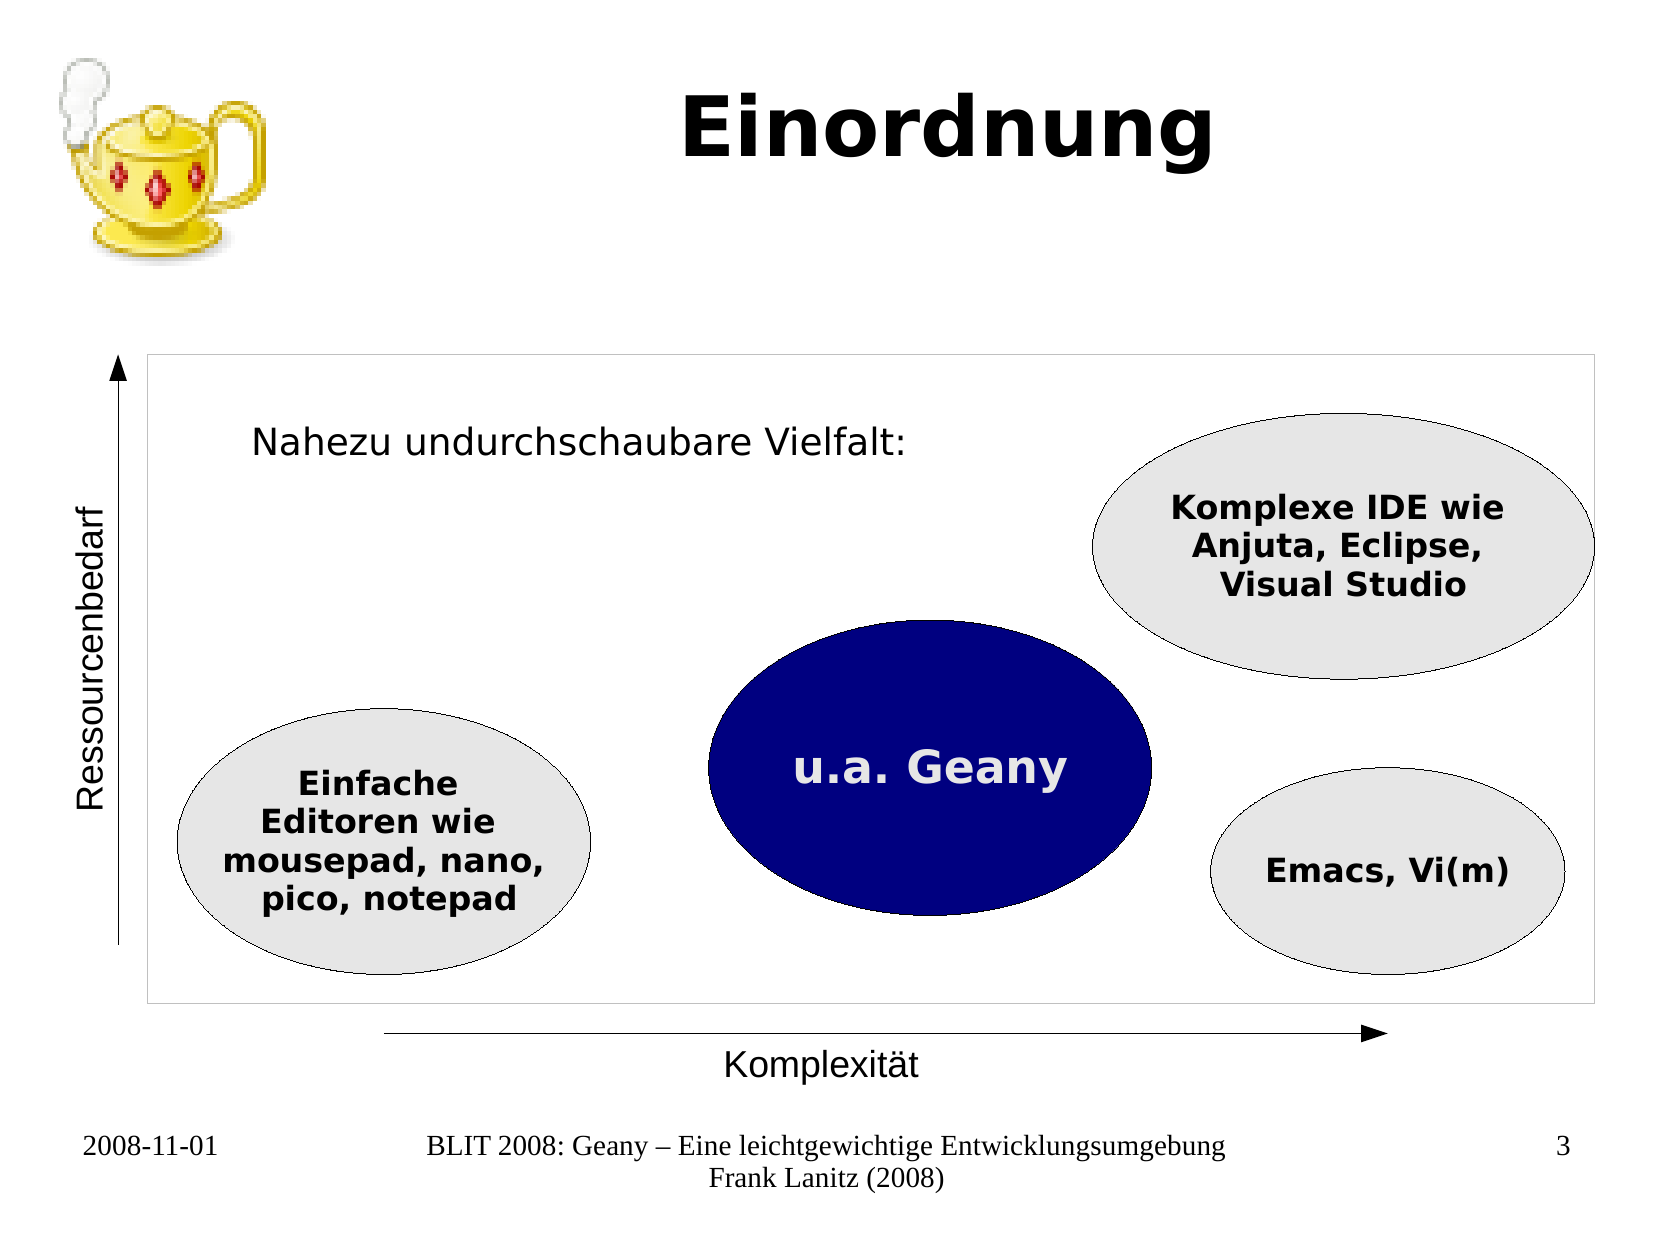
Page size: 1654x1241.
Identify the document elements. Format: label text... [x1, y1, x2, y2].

title Einordnung [324, 49, 1571, 207]
text_box Komplexe IDE wie Anjuta, Eclipse, Visual Studio [1092, 413, 1595, 680]
text_box Ressourcenbedarf [61, 491, 119, 827]
text_box Einfache Editoren wie mousepad, nano, pico, notepad [177, 708, 591, 975]
picture [59, 58, 266, 266]
text_box [147, 354, 1595, 1004]
text_box Emacs, Vi(m) [1210, 767, 1566, 975]
text_box Nahezu undurchschaubare Vielfalt: [236, 413, 924, 472]
text_box u.a. Geany [708, 620, 1152, 916]
text_box Komplexität [708, 1035, 975, 1093]
